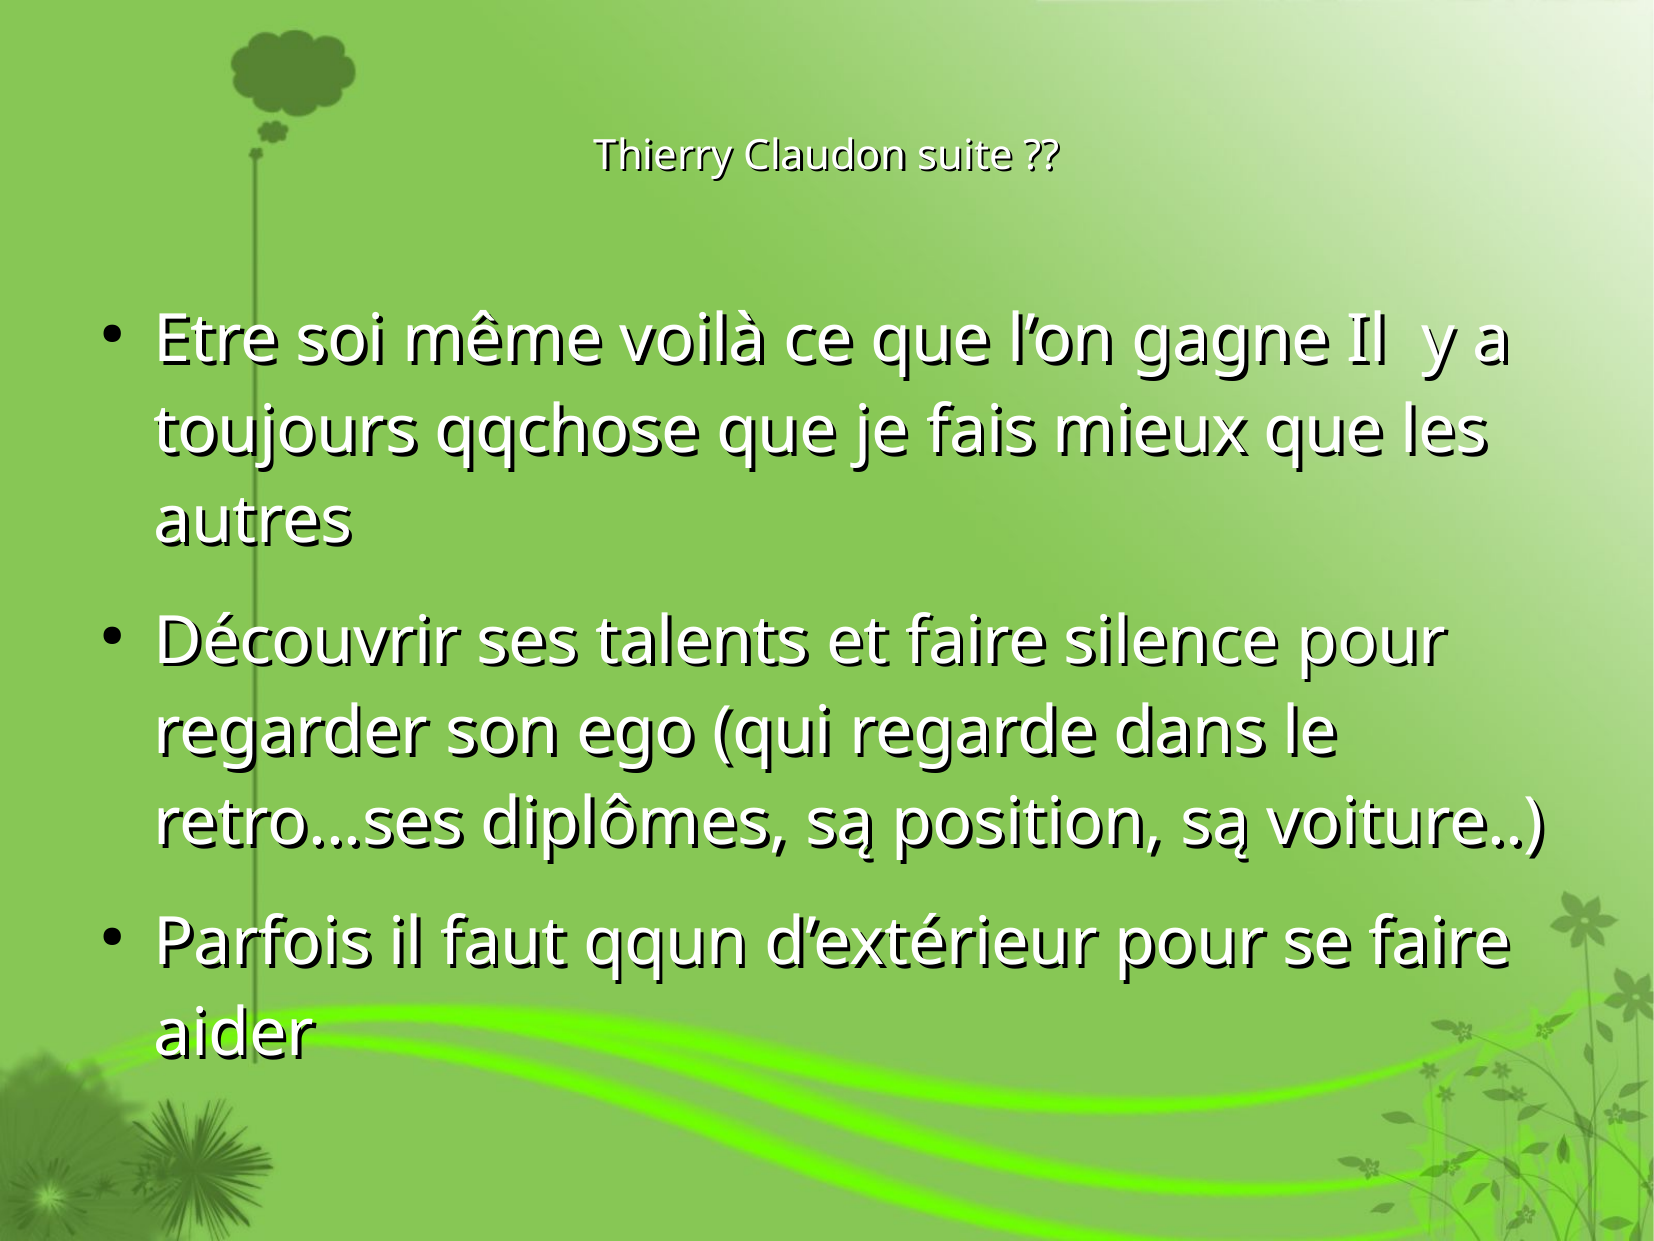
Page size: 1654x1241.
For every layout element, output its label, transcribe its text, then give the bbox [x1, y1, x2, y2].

title Thierry Claudon suite ?? [82, 49, 1571, 257]
list Etre soi même voilà ce que l’on gagne Il y a toujours qqchose que je fais mieux que les autres Découvrir ses talents et faire silence pour regarder son ego (qui regarde dans le retro...ses diplômes, są position, są voiture..) Parfois il faut qqun d’extérieur pour se faire aider [82, 290, 1571, 1010]
picture [0, 0, 1654, 1241]
